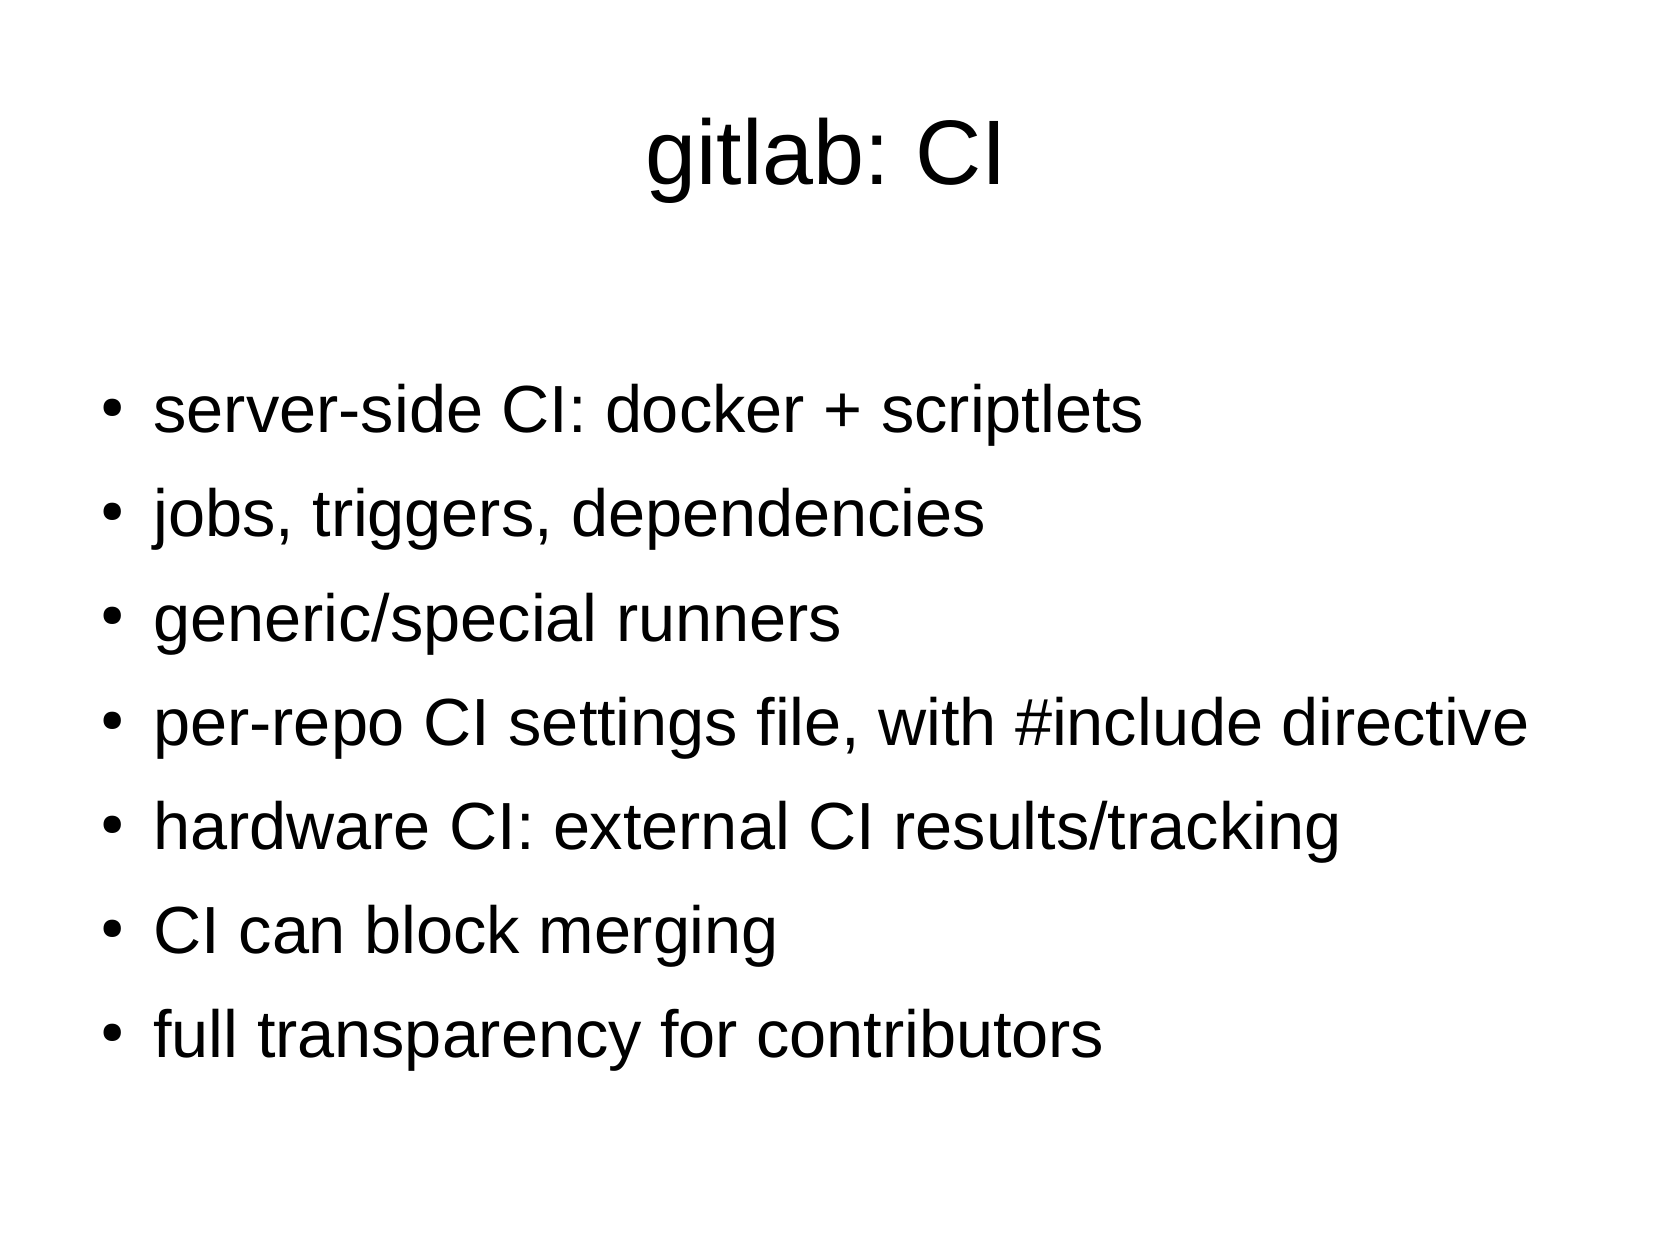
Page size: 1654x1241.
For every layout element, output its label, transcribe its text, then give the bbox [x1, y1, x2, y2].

title gitlab: CI [82, 49, 1571, 257]
list server-side CI: docker + scriptlets jobs, triggers, dependencies generic/special runners per-repo CI settings file, with #include directive hardware CI: external CI results/tracking CI can block merging full transparency for contributors [82, 372, 1571, 1134]
